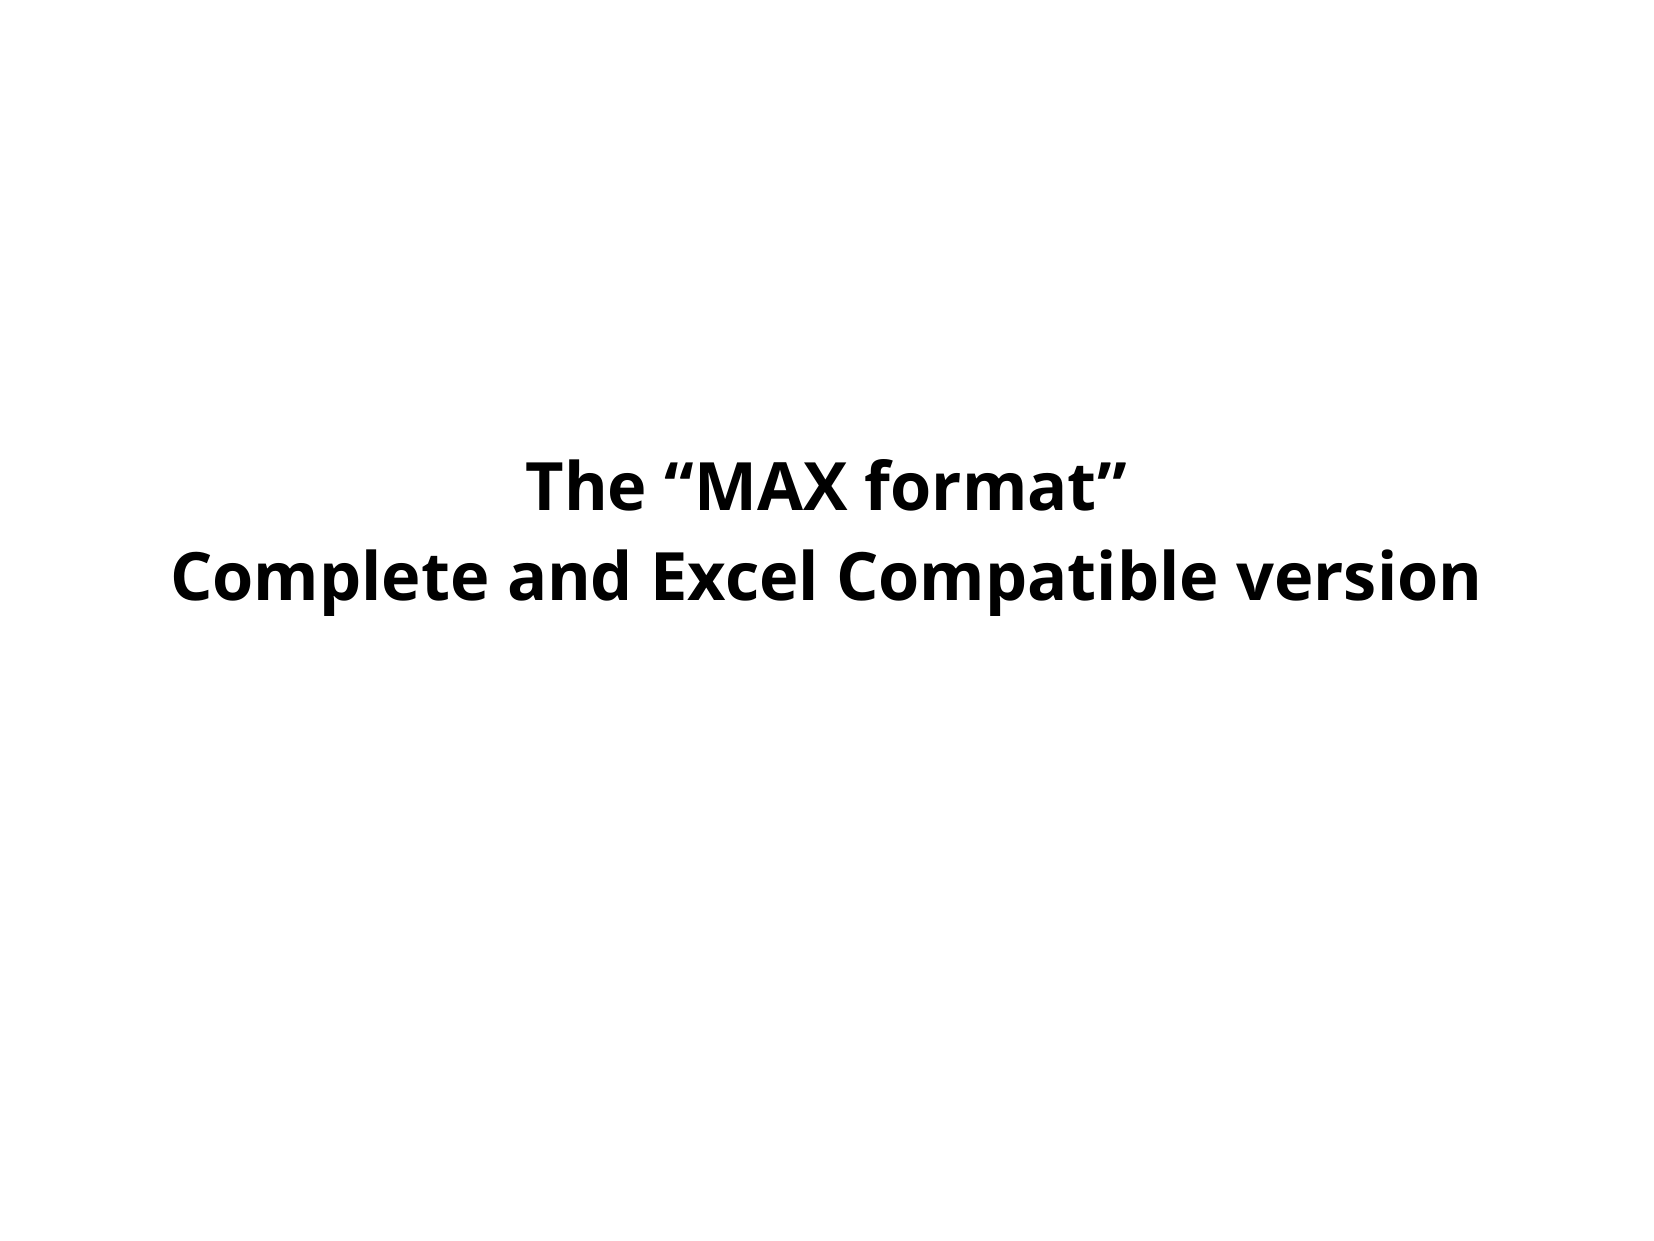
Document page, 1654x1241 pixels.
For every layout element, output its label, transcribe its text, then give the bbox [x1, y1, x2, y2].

subtitle The “MAX format” Complete and Excel Compatible version [82, 49, 1571, 1010]
